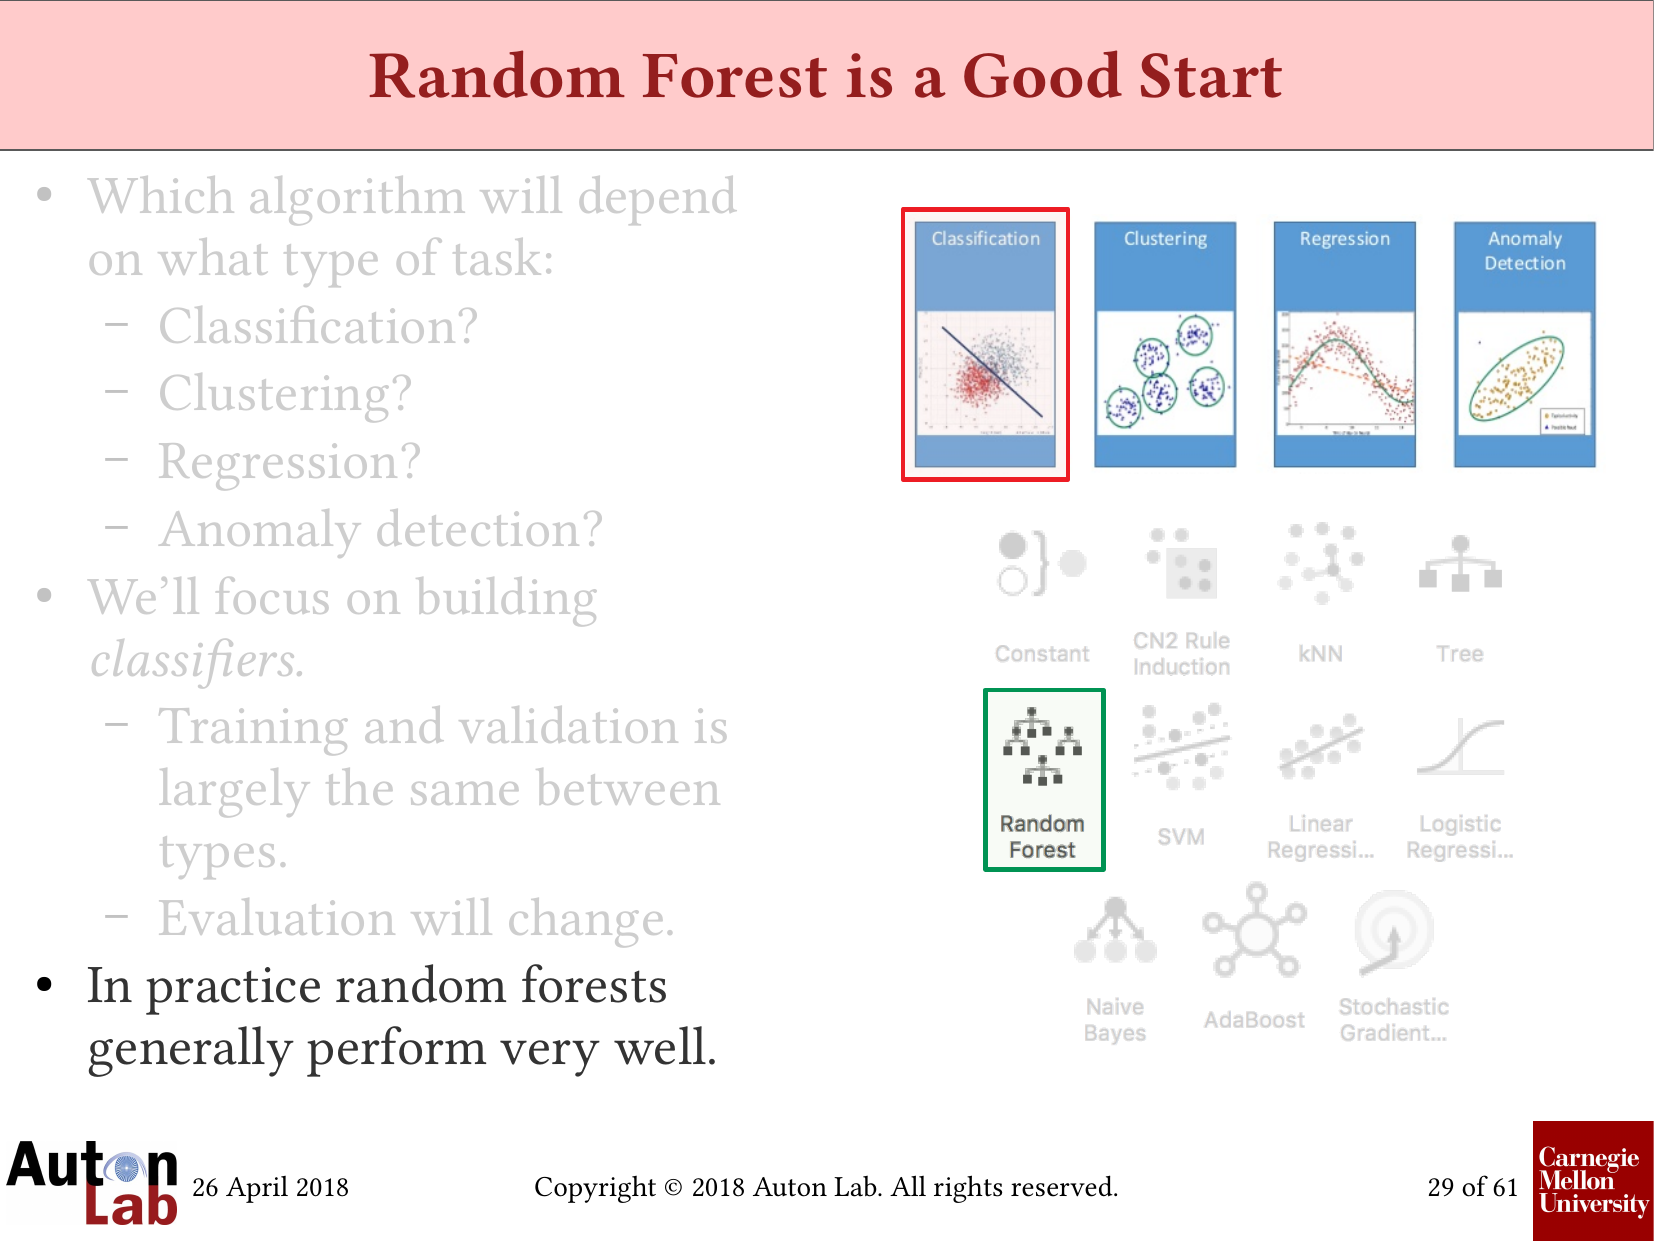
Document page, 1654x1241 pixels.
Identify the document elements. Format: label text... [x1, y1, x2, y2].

text_box [903, 209, 1069, 480]
list Which algorithm will depend on what type of task: Classification? Clustering? Regression? Anomaly detection? We’ll focus on building classifiers. Training and validation is largely the same between types. Evaluation will change. In practice random forests generally perform very well. [16, 961, 808, 1115]
text_box [16, 172, 808, 961]
picture [6, 1141, 177, 1225]
picture [1533, 1121, 1654, 1241]
picture [985, 676, 1527, 878]
text_box [1125, 683, 1570, 864]
title Random Forest is a Good Start [14, 2, 1640, 151]
text_box [985, 690, 1104, 870]
text_box [975, 495, 1570, 676]
picture [1069, 214, 1606, 474]
text_box [975, 878, 1570, 1059]
